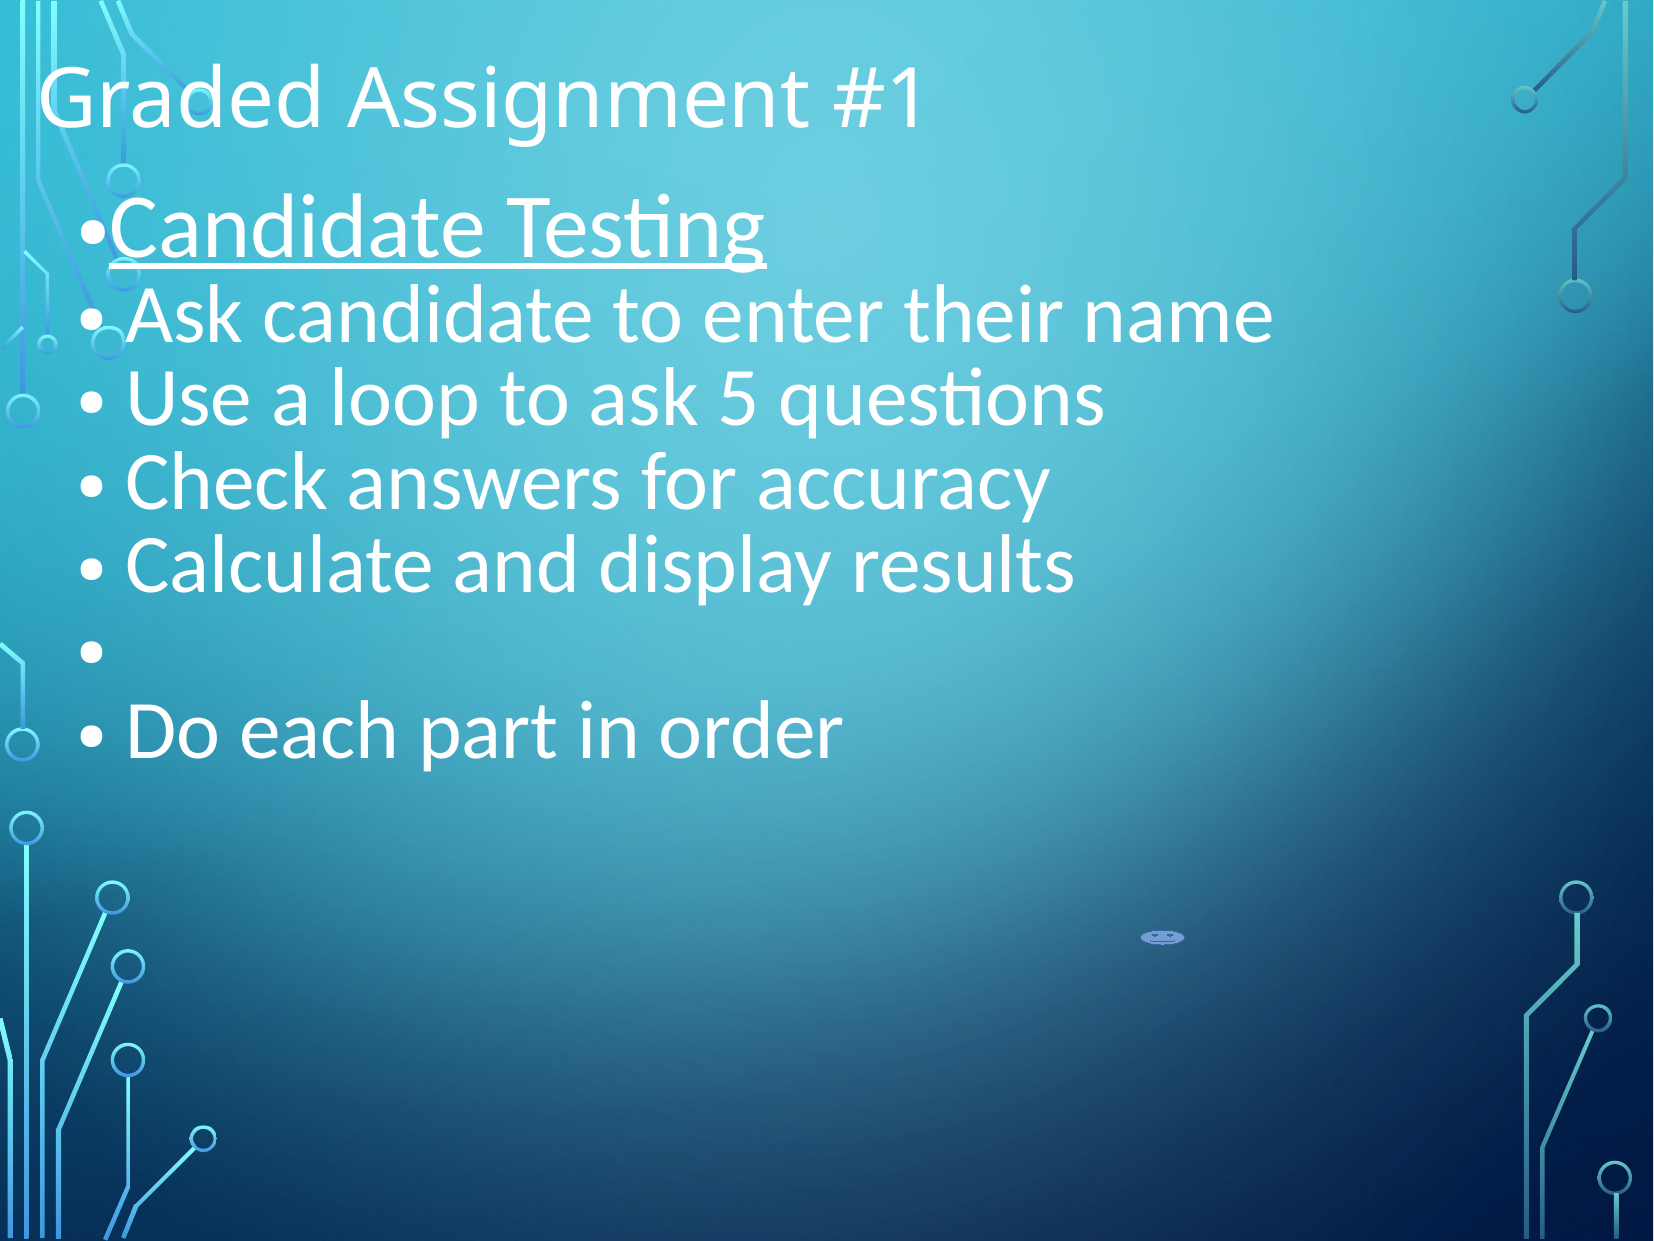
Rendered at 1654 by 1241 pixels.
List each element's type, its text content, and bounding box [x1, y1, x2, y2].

text_box Candidate Testing Ask candidate to enter their name Use a loop to ask 5 questions Check answers for accuracy Calculate and display results Do each part in order [60, 180, 1621, 1133]
text_box Graded Assignment #1 [19, 17, 1599, 174]
text_box [1140, 930, 1186, 946]
